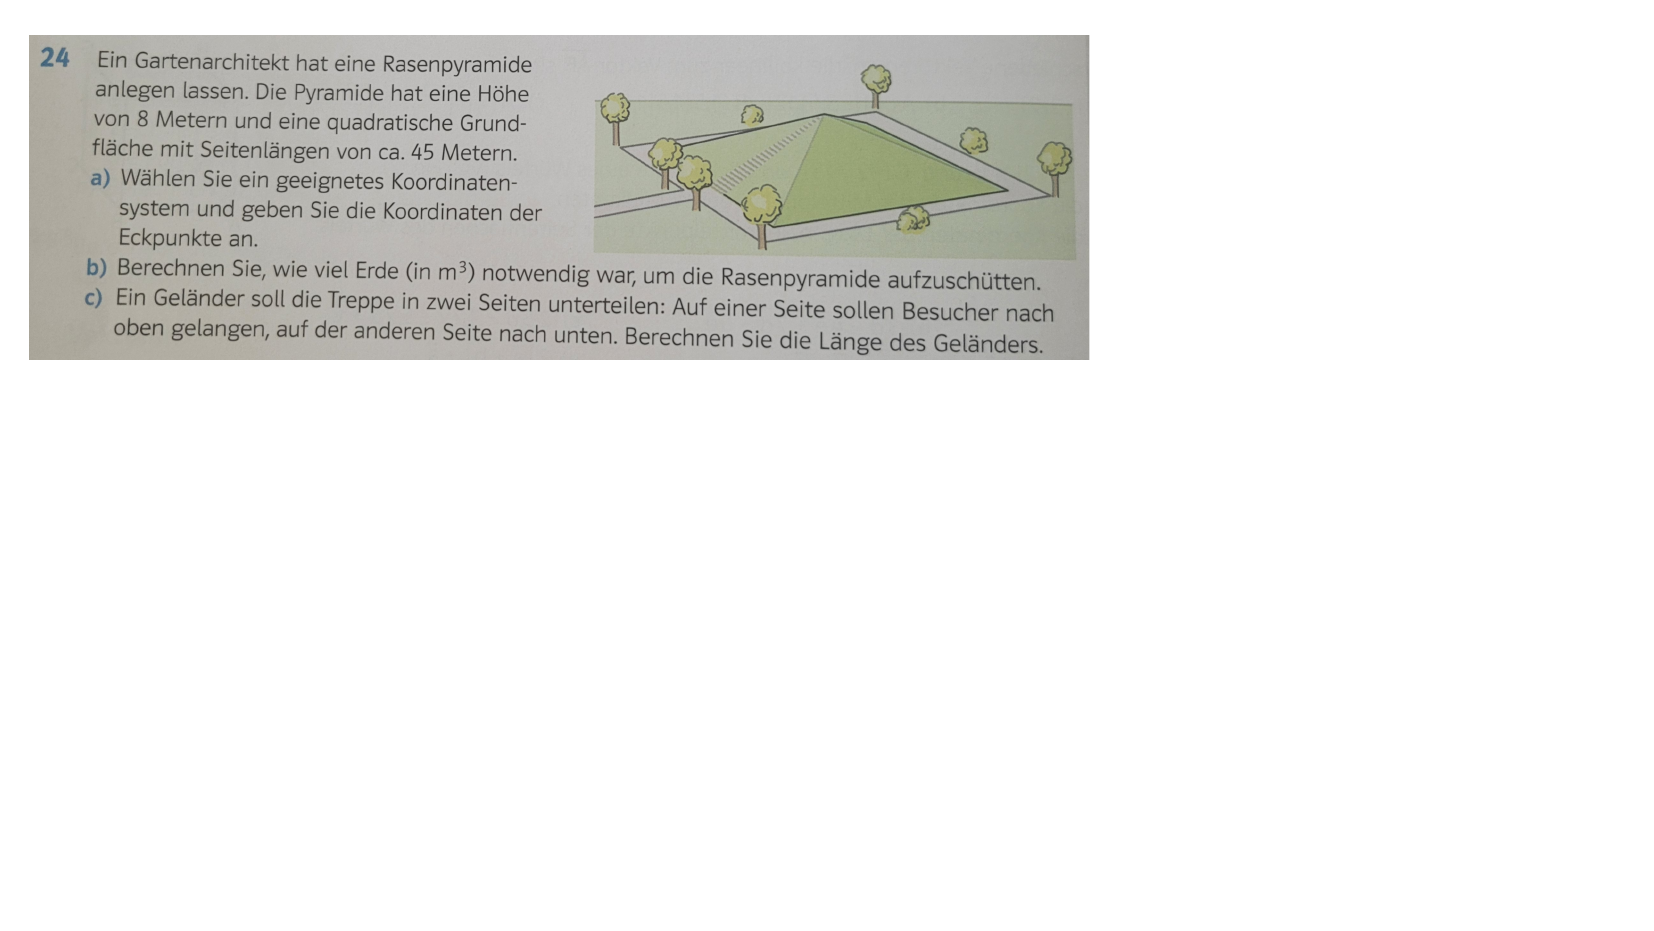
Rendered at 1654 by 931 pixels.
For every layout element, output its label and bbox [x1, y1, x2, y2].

picture [29, 35, 1090, 360]
